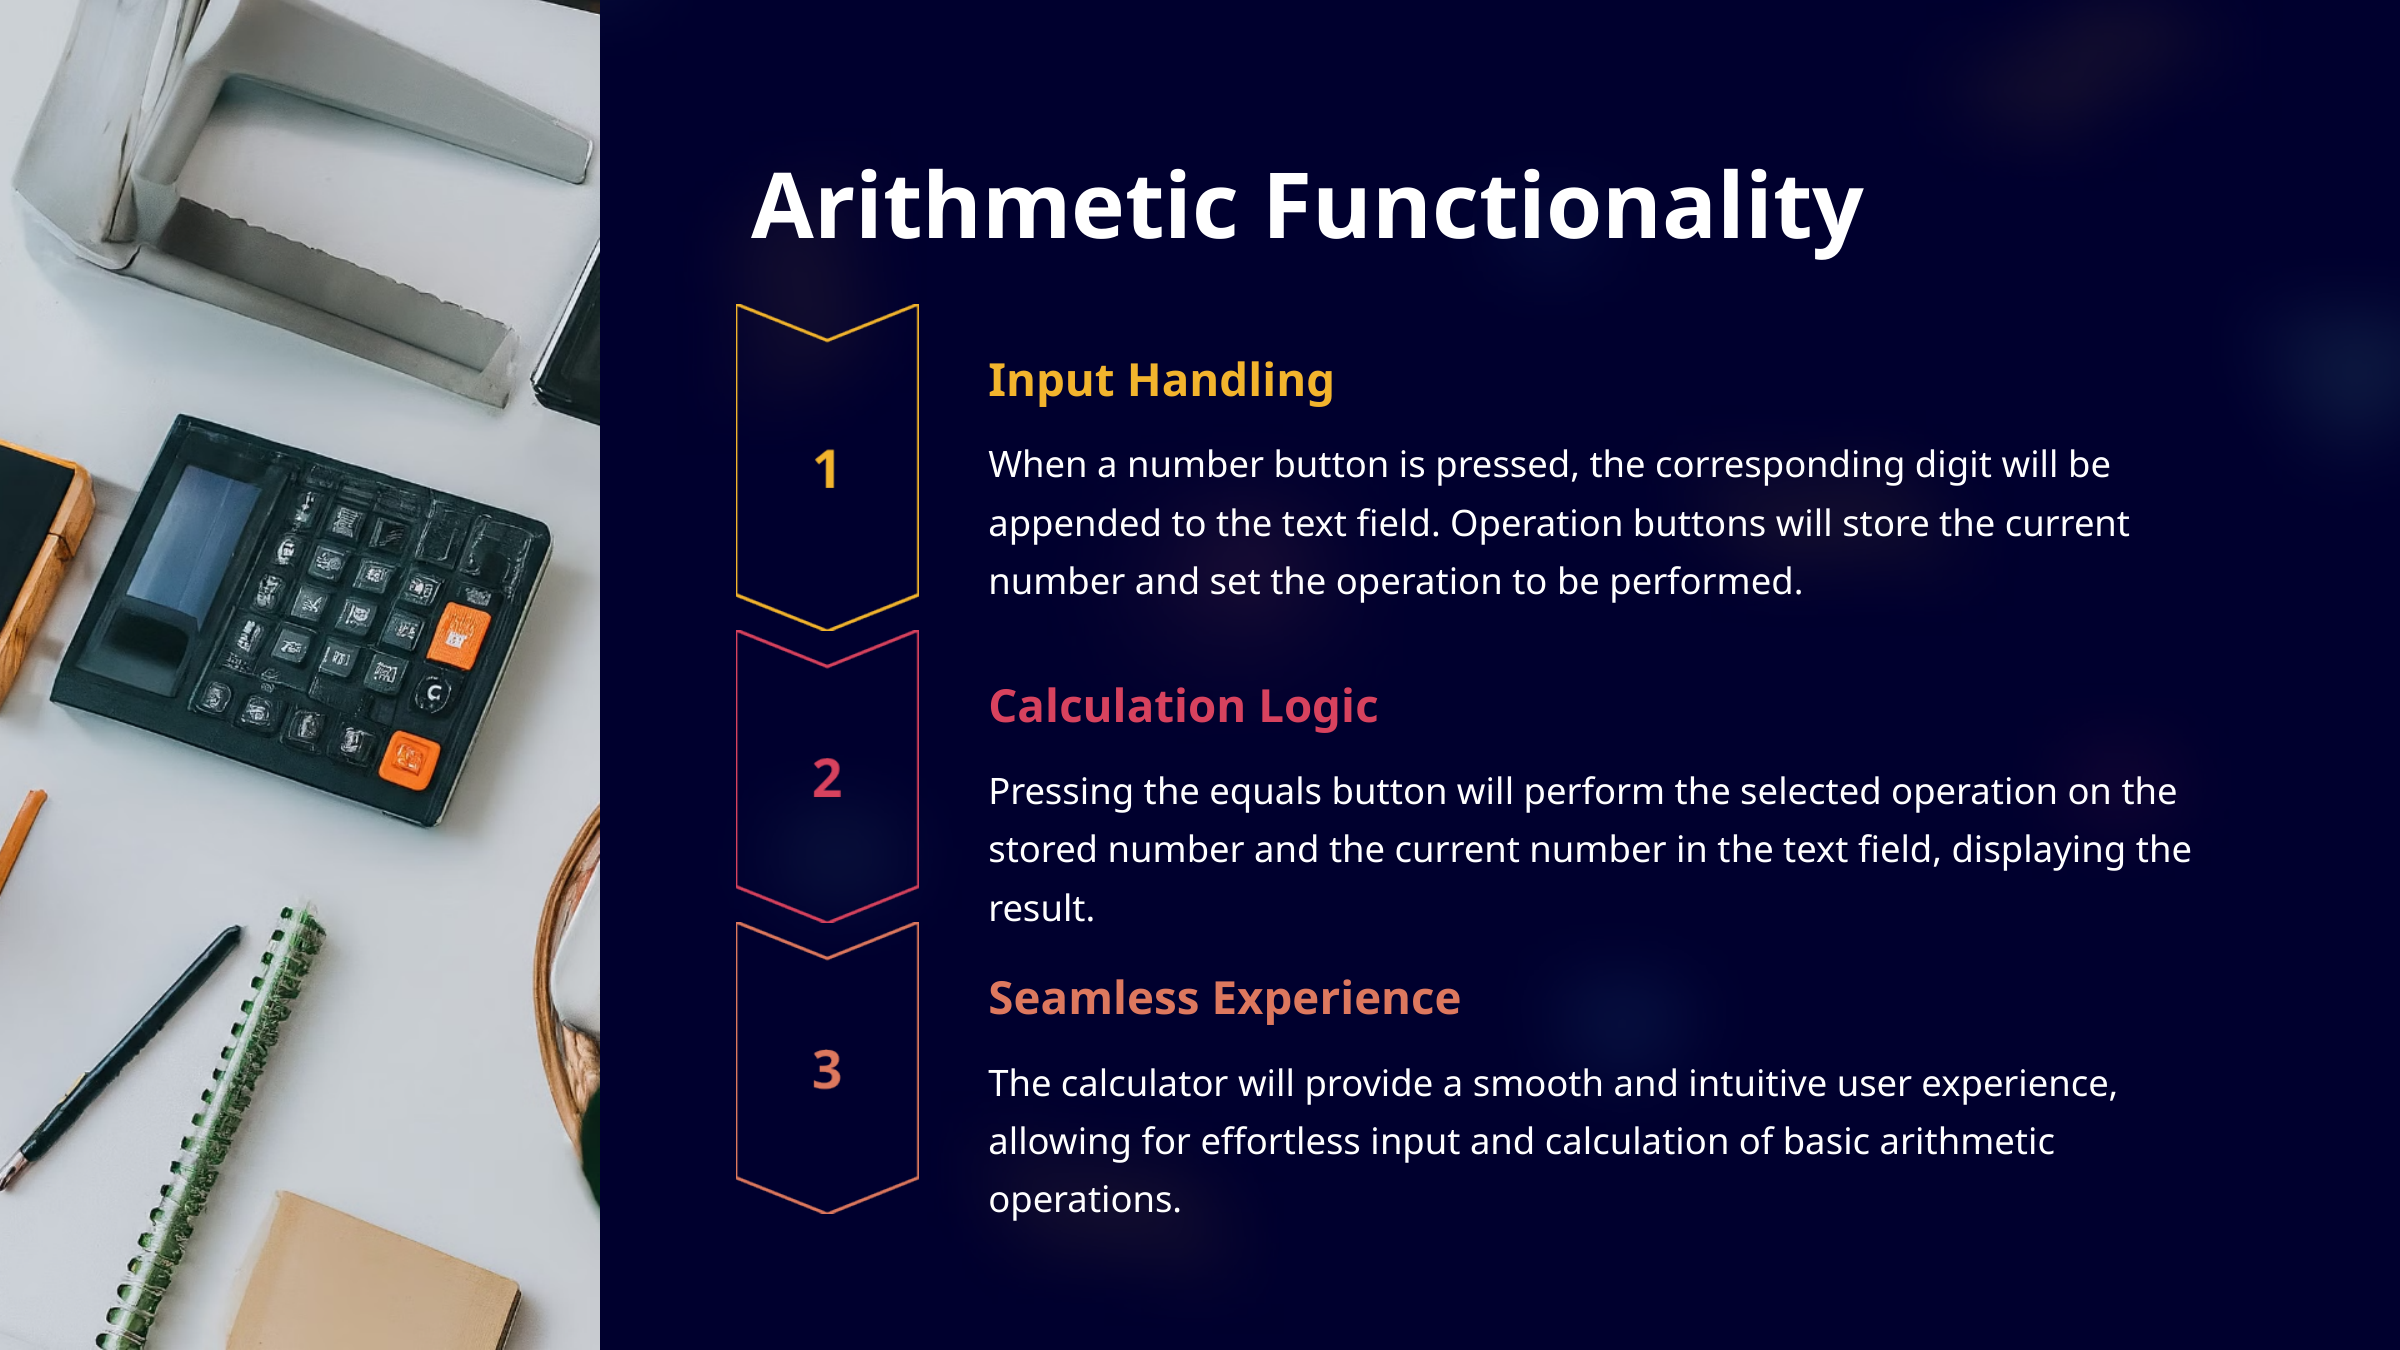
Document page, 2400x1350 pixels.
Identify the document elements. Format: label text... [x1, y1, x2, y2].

text_box When a number button is pressed, the corresponding digit will be appended to the text field. Operation buttons will store the current number and set the operation to be performed. [973, 419, 2264, 595]
text_box Pressing the equals button will perform the selected operation on the stored number and the current number in the text field, displaying the result. [973, 746, 2264, 863]
text_box The calculator will provide a smooth and intuitive user experience, allowing for effortless input and calculation of basic arithmetic operations. [973, 1037, 2264, 1155]
text_box Arithmetic Functionality [736, 135, 1734, 250]
text_box Seamless Experience [973, 958, 1430, 1016]
picture [0, 0, 600, 1350]
picture [736, 304, 919, 1215]
text_box [600, 0, 2400, 1350]
text_box Calculation Logic [973, 667, 1430, 725]
text_box Input Handling [973, 340, 1430, 398]
